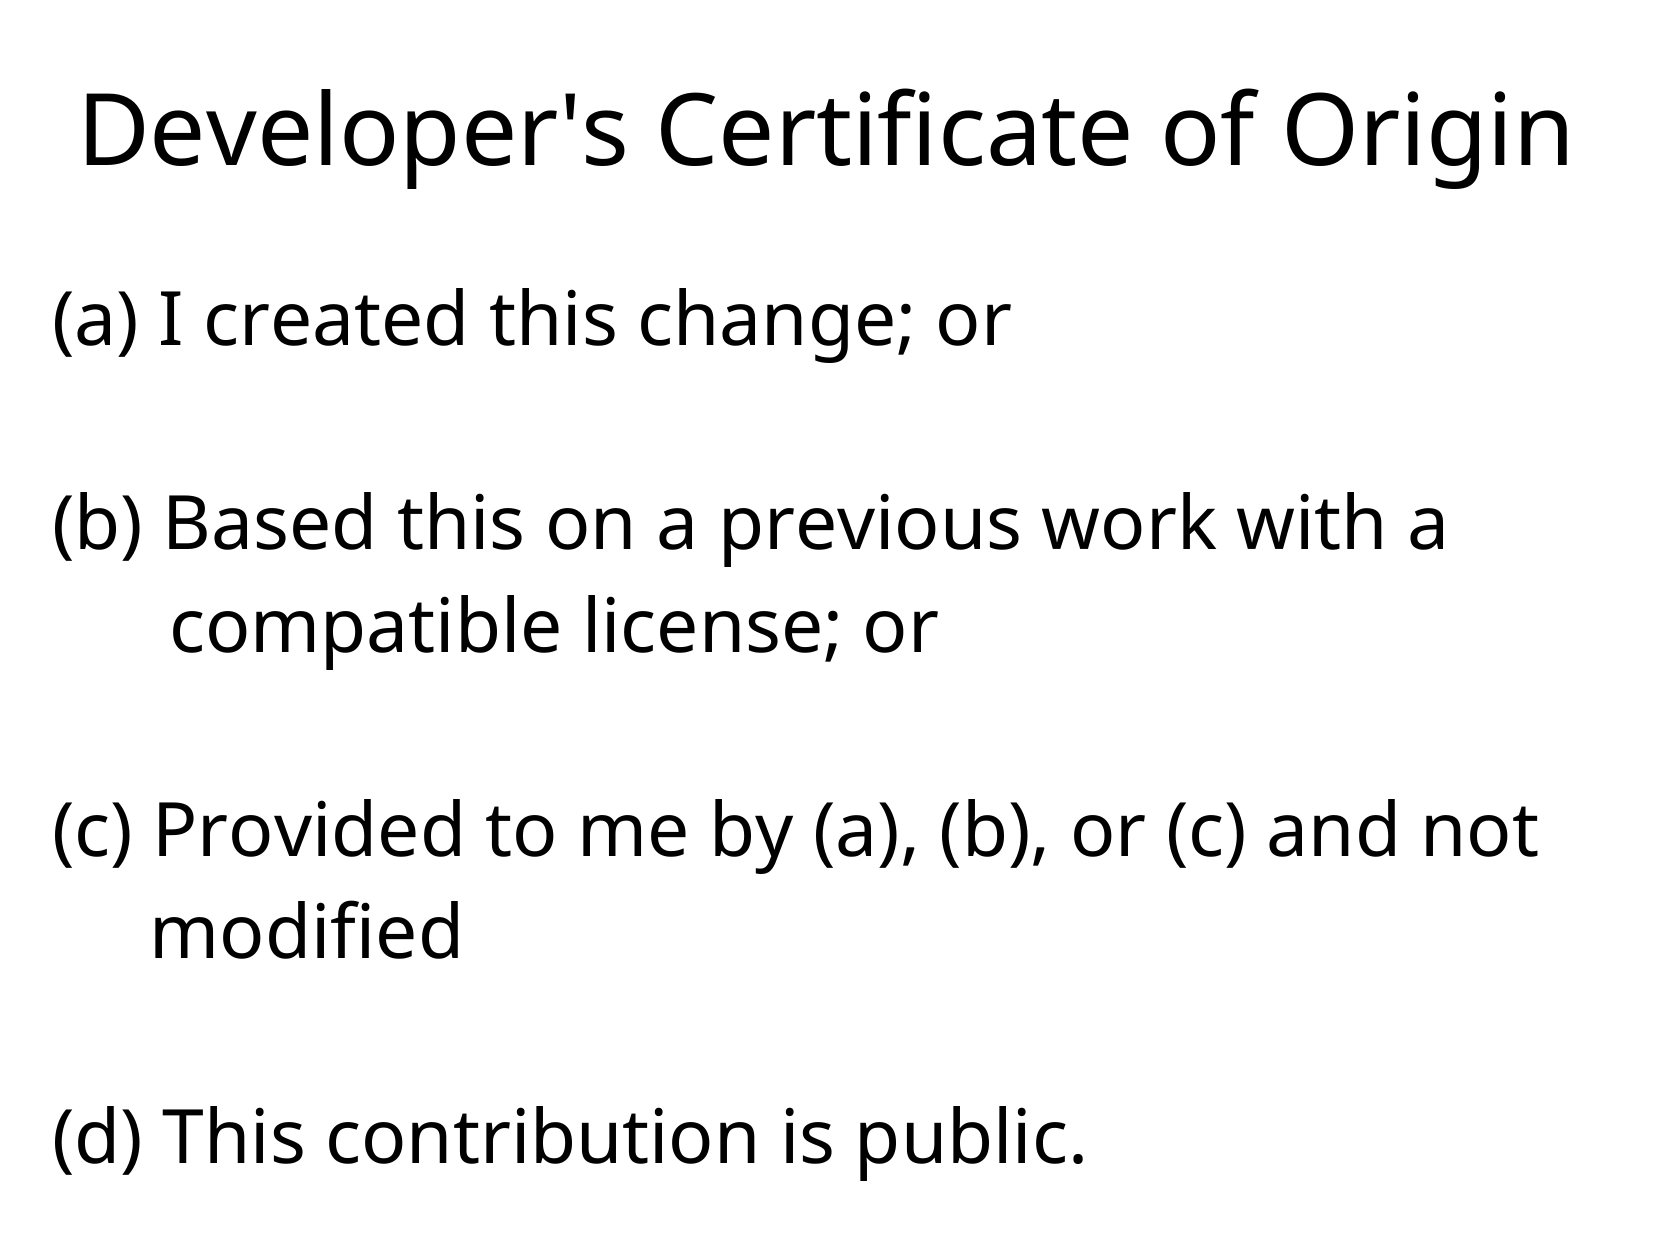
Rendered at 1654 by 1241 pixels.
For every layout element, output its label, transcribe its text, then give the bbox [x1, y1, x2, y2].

text_box (a) I created this change; or (b) Based this on a previous work with a compatible license; or (c) Provided to me by (a), (b), or (c) and not modified (d) This contribution is public. [37, 257, 1573, 1086]
text_box Developer's Certificate of Origin [0, 51, 1654, 202]
